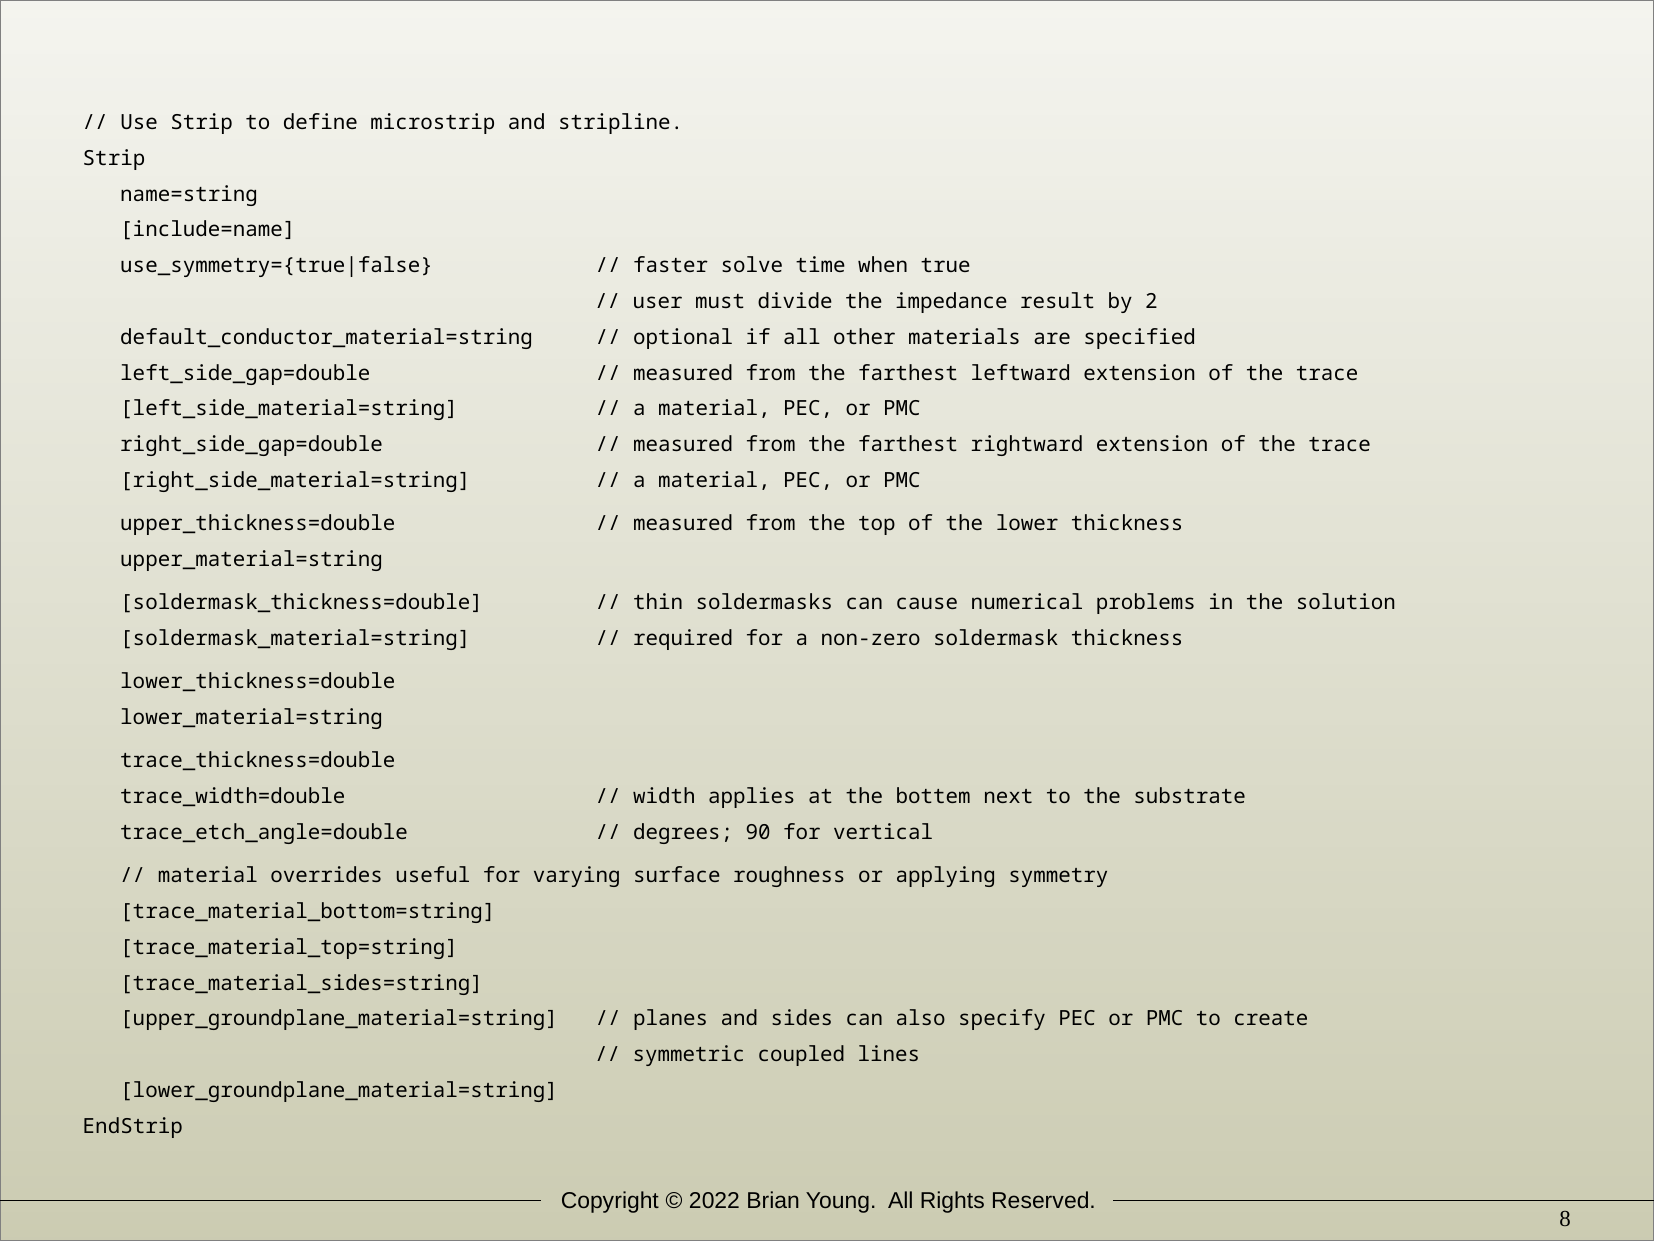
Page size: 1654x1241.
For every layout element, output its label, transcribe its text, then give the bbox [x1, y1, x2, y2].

list // Use Strip to define microstrip and stripline. Strip name=string [include=name] use_symmetry={true|false} // faster solve time when true // user must divide the impedance result by 2 default_conductor_material=string // optional if all other materials are specified left_side_gap=double // measured from the farthest leftward extension of the trace [left_side_material=string] // a material, PEC, or PMC right_side_gap=double // measured from the farthest rightward extension of the trace [right_side_material=string] // a material, PEC, or PMC upper_thickness=double // measured from the top of the lower thickness upper_material=string [soldermask_thickness=double] // thin soldermasks can cause numerical problems in the solution [soldermask_material=string] // required for a non-zero soldermask thickness lower_thickness=double lower_material=string trace_thickness=double trace_width=double // width applies at the bottem next to the substrate trace_etch_angle=double // degrees; 90 for vertical // material overrides useful for varying surface roughness or applying symmetry [trace_material_bottom=string] [trace_material_top=string] [trace_material_sides=string] [upper_groundplane_material=string] // planes and sides can also specify PEC or PMC to create // symmetric coupled lines [lower_groundplane_material=string] EndStrip [82, 107, 1571, 1059]
